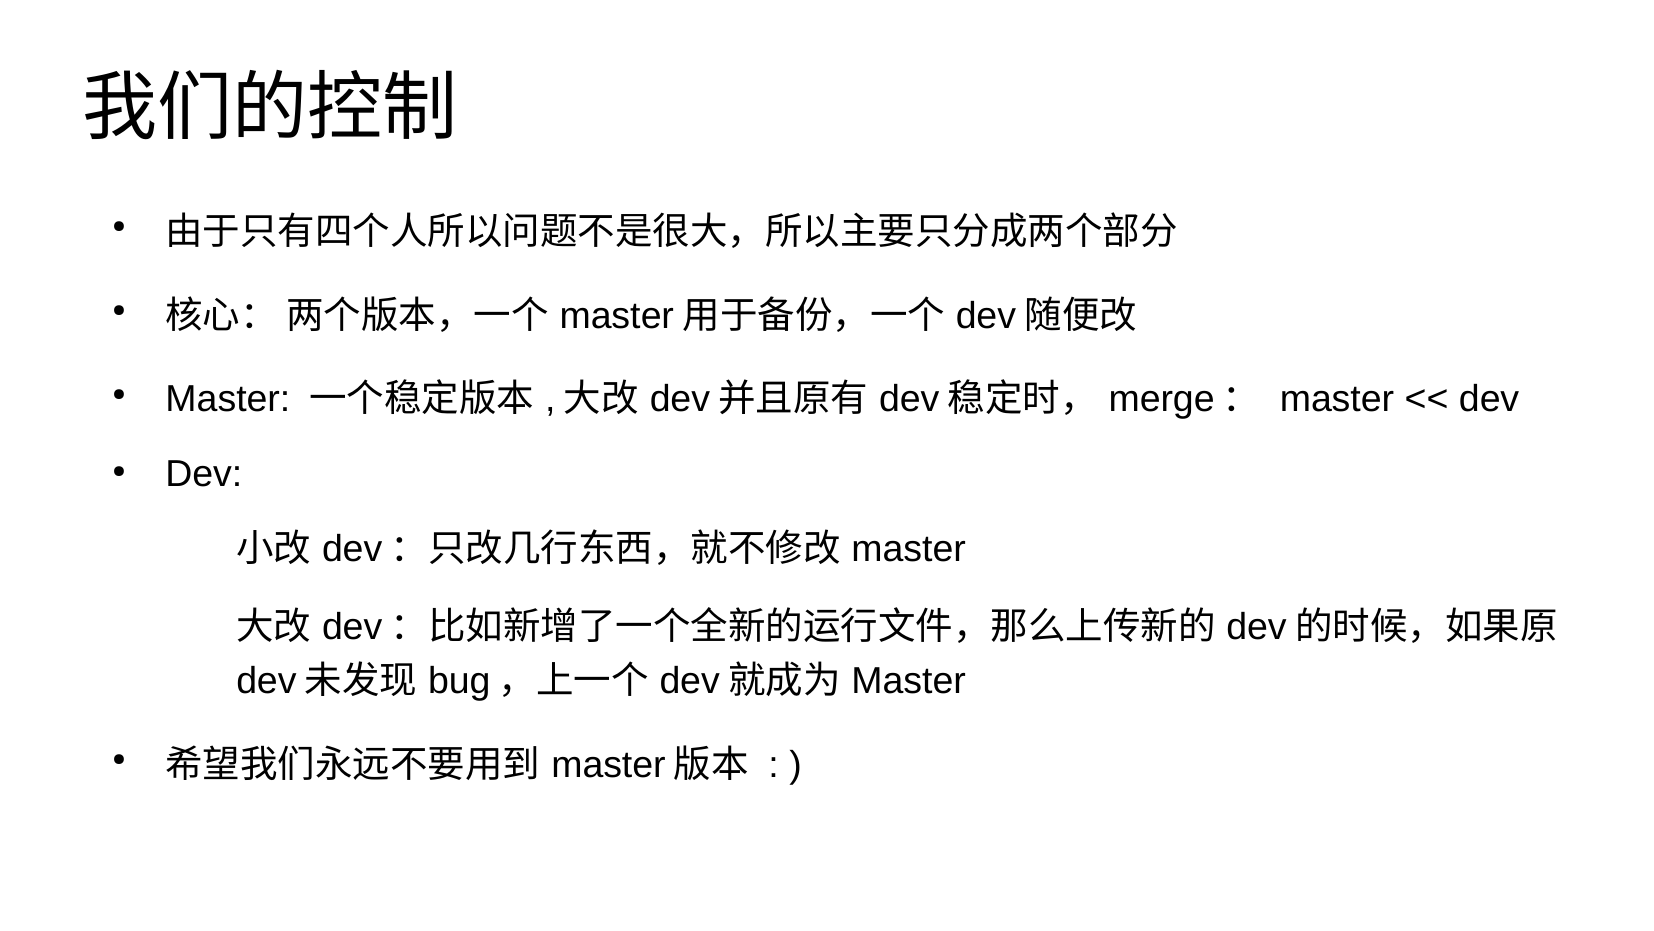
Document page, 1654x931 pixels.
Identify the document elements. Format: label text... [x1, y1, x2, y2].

list 由于只有四个人所以问题不是很大，所以主要只分成两个部分 核心： 两个版本，一个master用于备份，一个dev随便改 Master: 一个稳定版本,大改dev并且原有dev稳定时，merge： master << dev Dev: 小改dev：只改几行东西，就不修改master 大改dev：比如新增了一个全新的运行文件，那么上传新的dev的时候，如果原dev未发现bug，上一个dev就成为Master 希望我们永远不要用到master版本 : ) [94, 200, 1607, 881]
title 我们的控制 [82, 23, 1571, 179]
